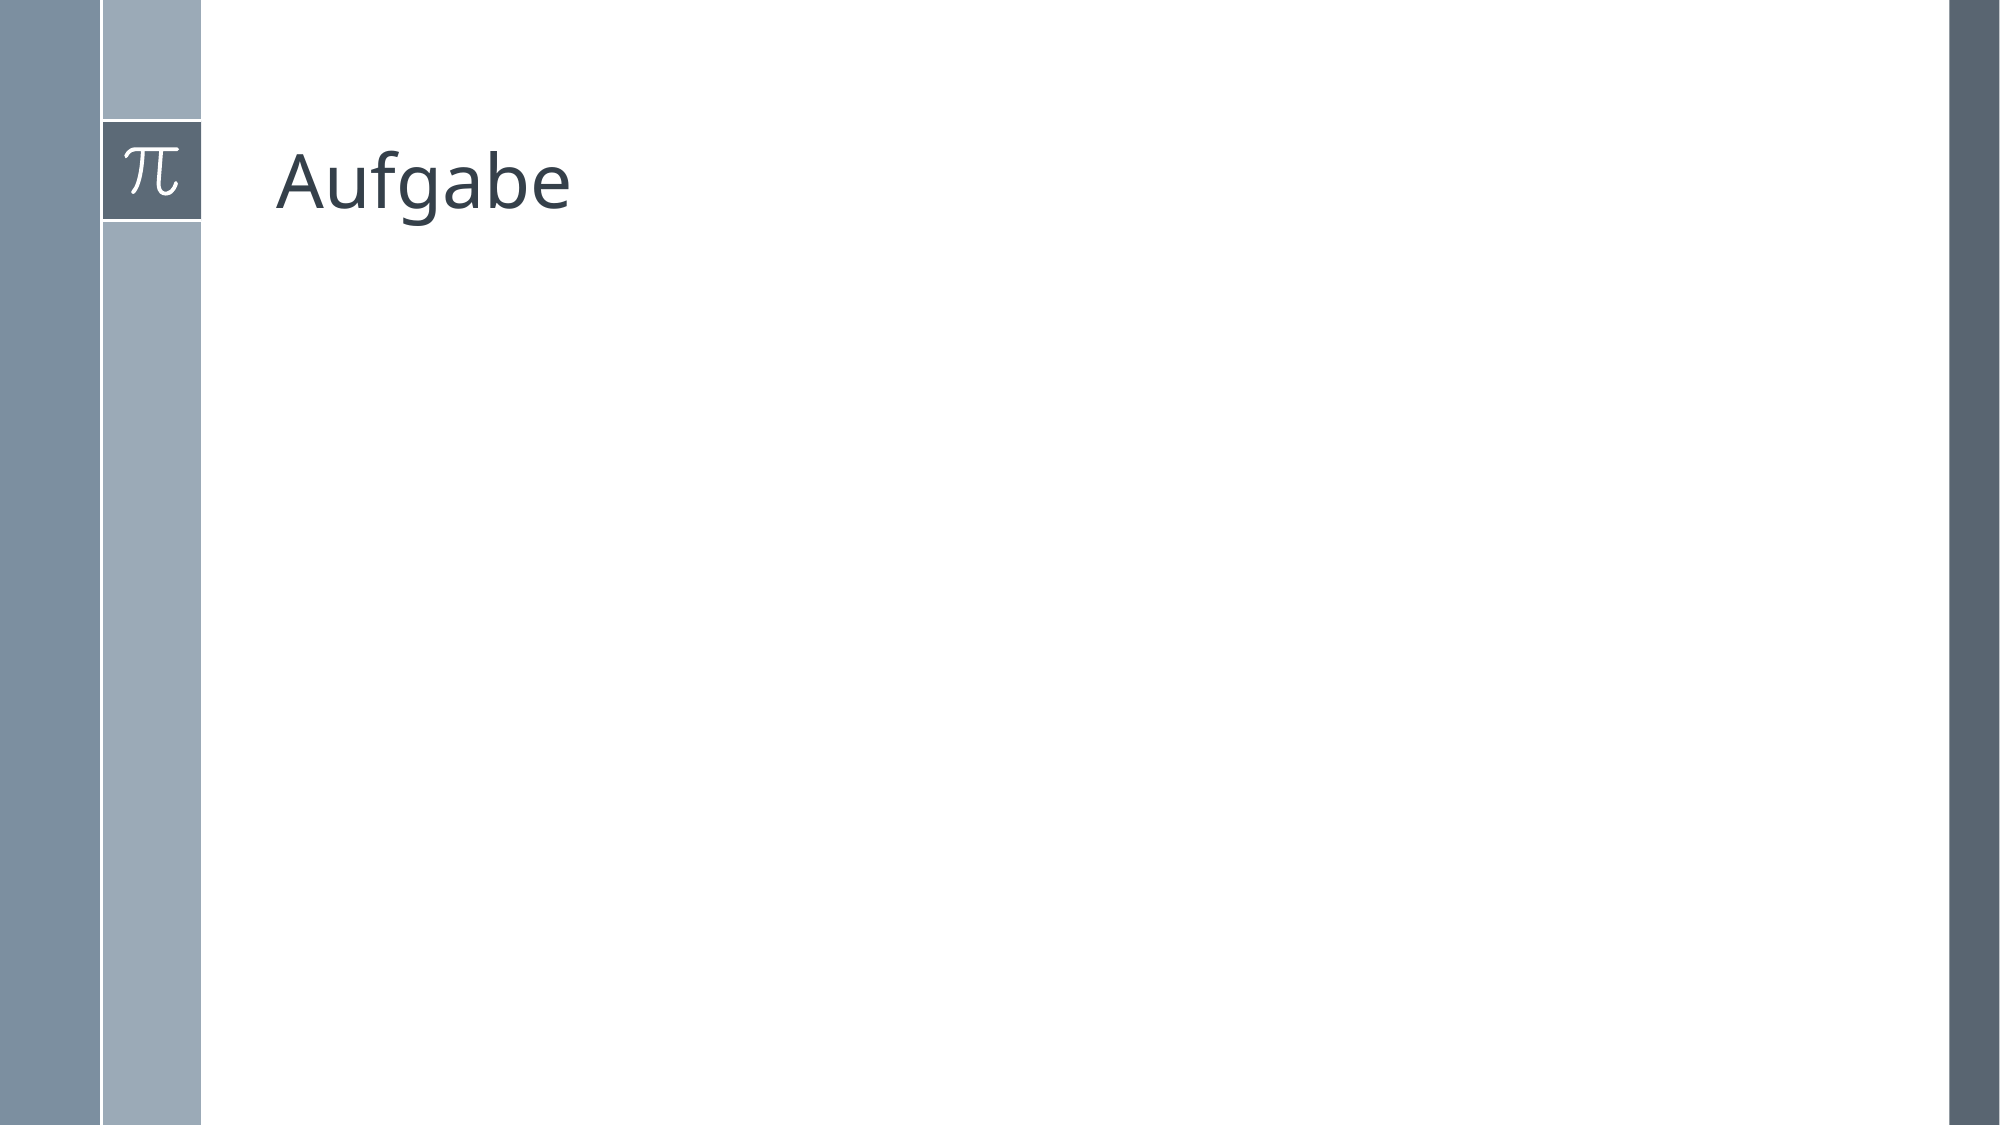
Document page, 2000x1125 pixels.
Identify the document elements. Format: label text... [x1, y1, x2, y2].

title Aufgabe [261, 29, 1867, 233]
